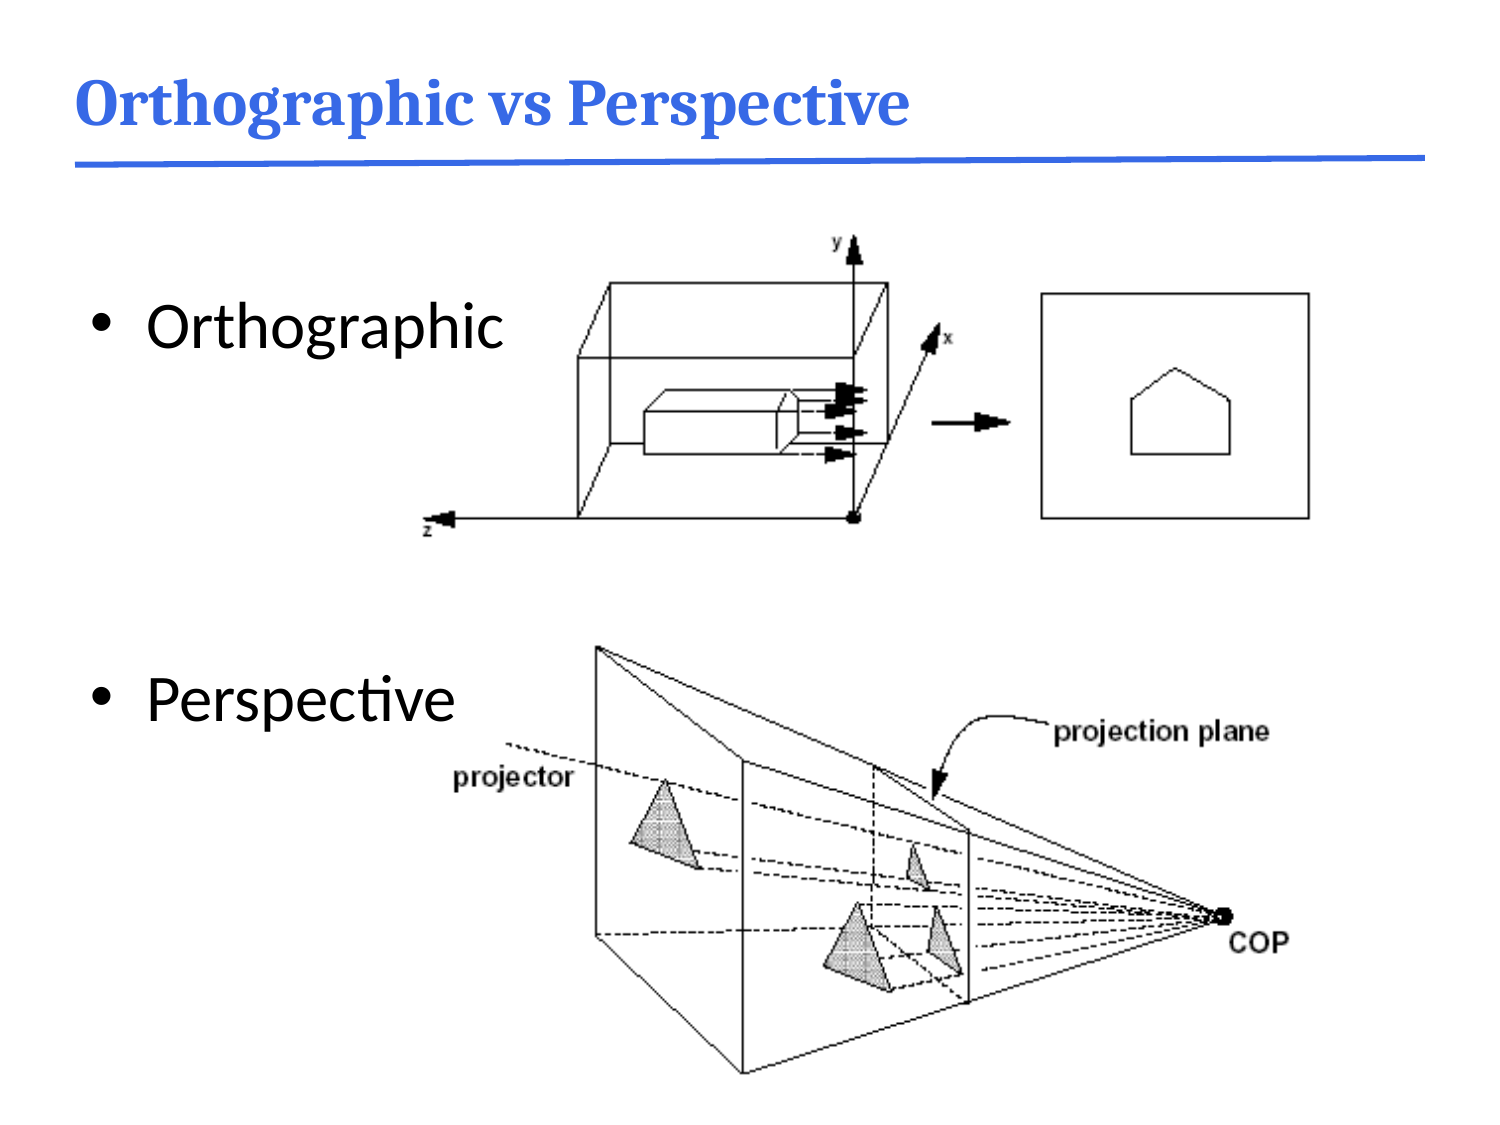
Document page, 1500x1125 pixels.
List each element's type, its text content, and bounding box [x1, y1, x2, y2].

title Orthographic vs Perspective [75, 9, 1351, 198]
text_box Orthographic Perspective [75, 274, 1425, 1017]
picture [438, 1017, 1323, 1098]
picture [351, 199, 1336, 274]
